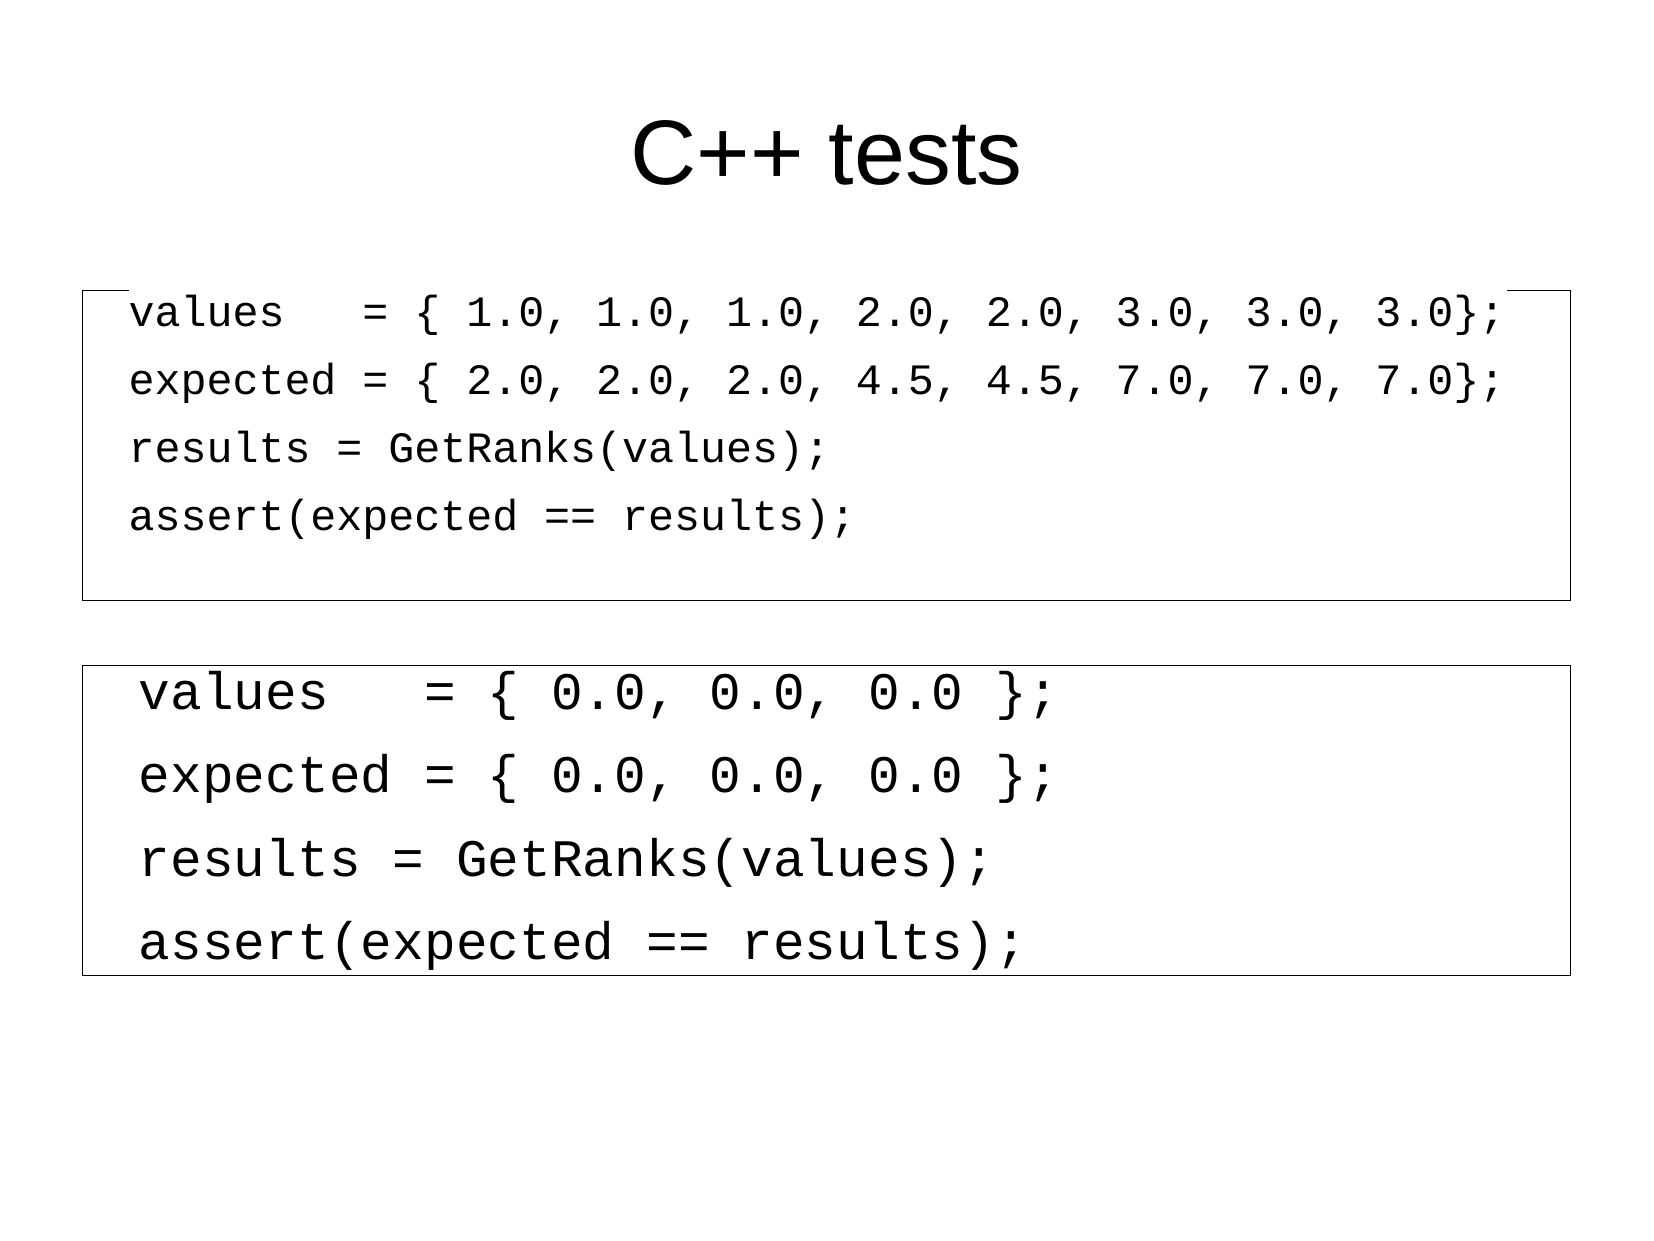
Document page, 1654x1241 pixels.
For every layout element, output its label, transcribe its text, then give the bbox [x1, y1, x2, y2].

title C++ tests [82, 49, 1571, 257]
list values = { 1.0, 1.0, 1.0, 2.0, 2.0, 3.0, 3.0, 3.0}; expected = { 2.0, 2.0, 2.0, 4.5, 4.5, 7.0, 7.0, 7.0}; results = GetRanks(values); assert(expected == results); [82, 290, 1571, 601]
list values = { 0.0, 0.0, 0.0 }; expected = { 0.0, 0.0, 0.0 }; results = GetRanks(values); assert(expected == results); [82, 665, 1571, 976]
